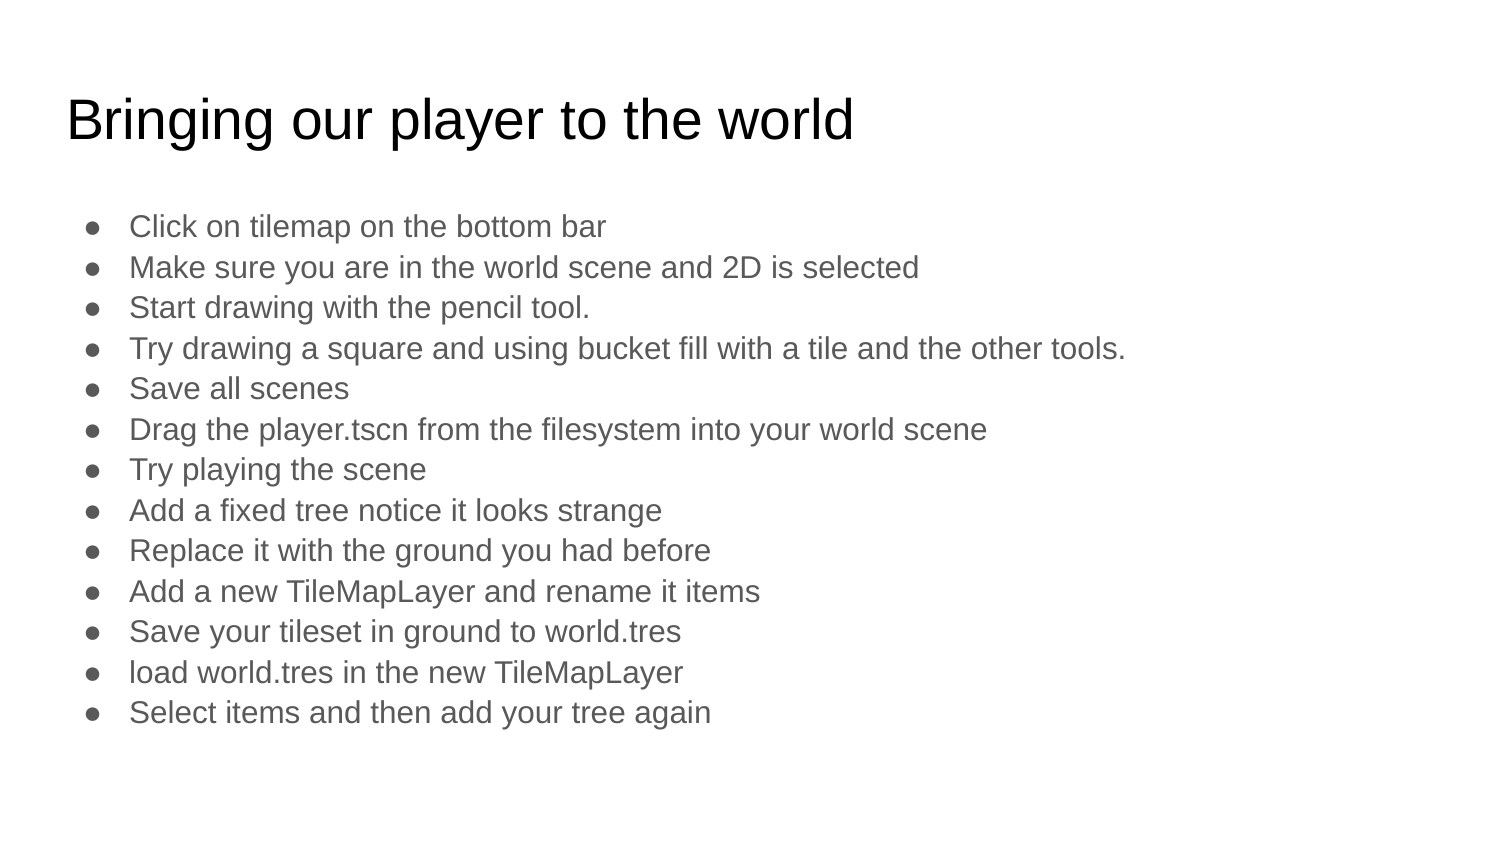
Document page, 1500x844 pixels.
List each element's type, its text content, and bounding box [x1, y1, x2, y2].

list Click on tilemap on the bottom bar Make sure you are in the world scene and 2D is selected Start drawing with the pencil tool. Try drawing a square and using bucket fill with a tile and the other tools. Save all scenes Drag the player.tscn from the filesystem into your world scene Try playing the scene Add a fixed tree notice it looks strange Replace it with the ground you had before Add a new TileMapLayer and rename it items Save your tileset in ground to world.tres load world.tres in the new TileMapLayer Select items and then add your tree again [51, 189, 1449, 750]
title Bringing our player to the world [51, 72, 1449, 167]
